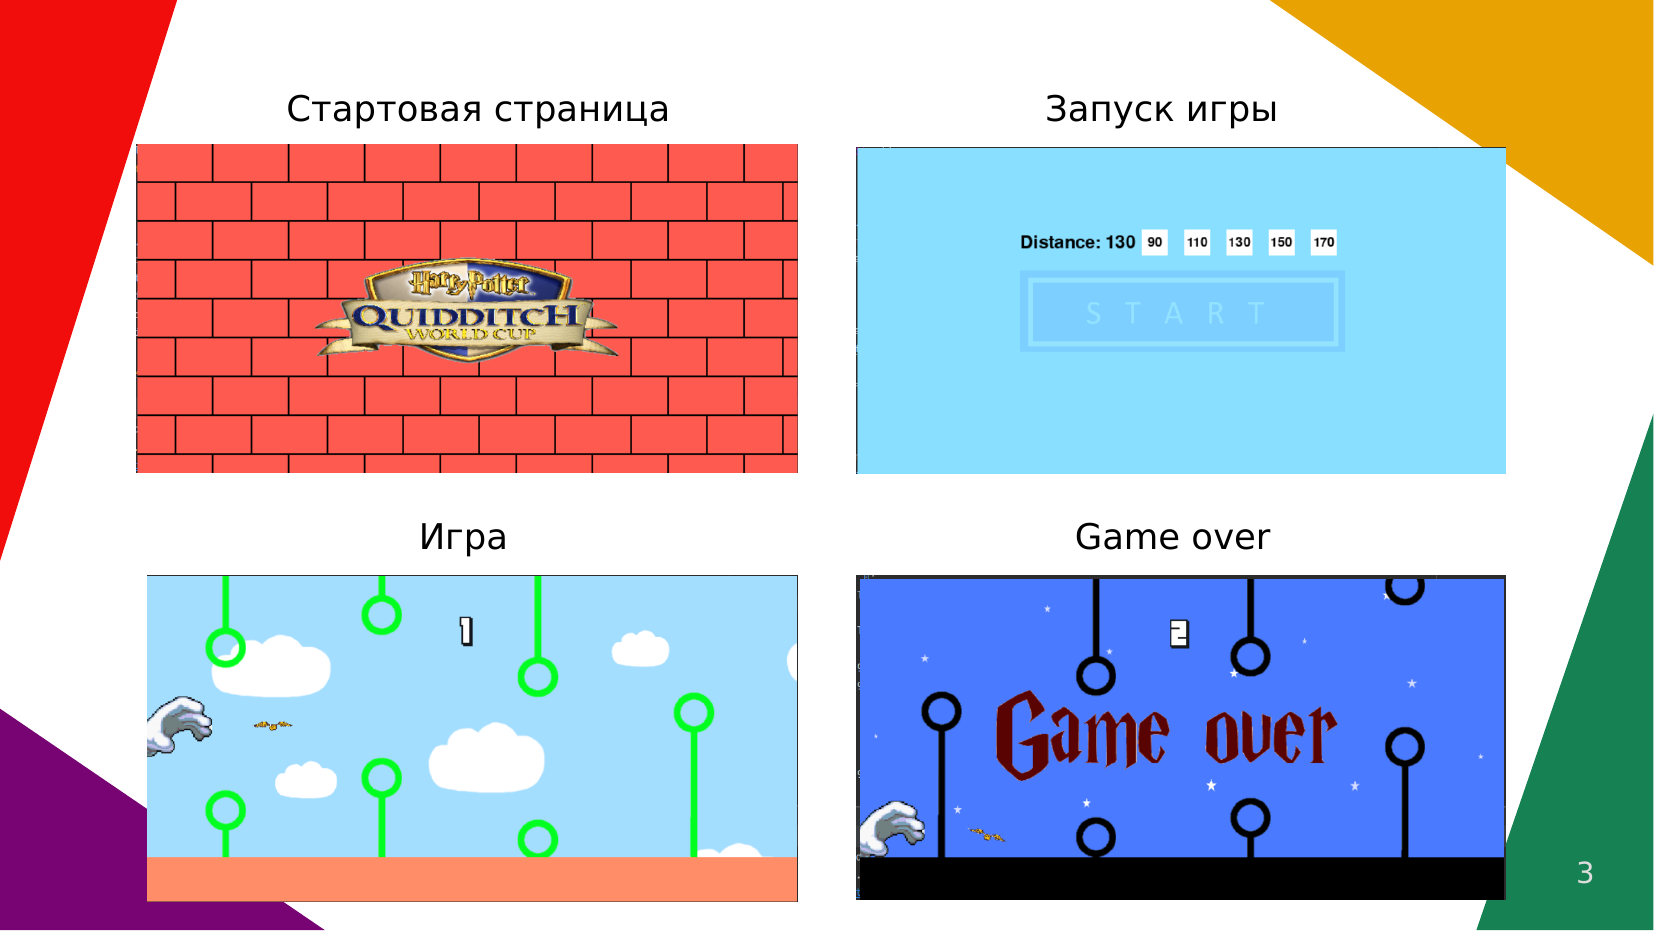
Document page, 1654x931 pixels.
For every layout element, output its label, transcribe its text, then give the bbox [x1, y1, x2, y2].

list Стартовая страница [236, 88, 680, 144]
picture [136, 144, 798, 473]
picture [856, 147, 1506, 474]
list Игра [206, 516, 650, 576]
list Запуск игры [974, 88, 1418, 147]
picture [147, 575, 798, 902]
picture [856, 575, 1506, 900]
list Game over [1003, 516, 1447, 576]
